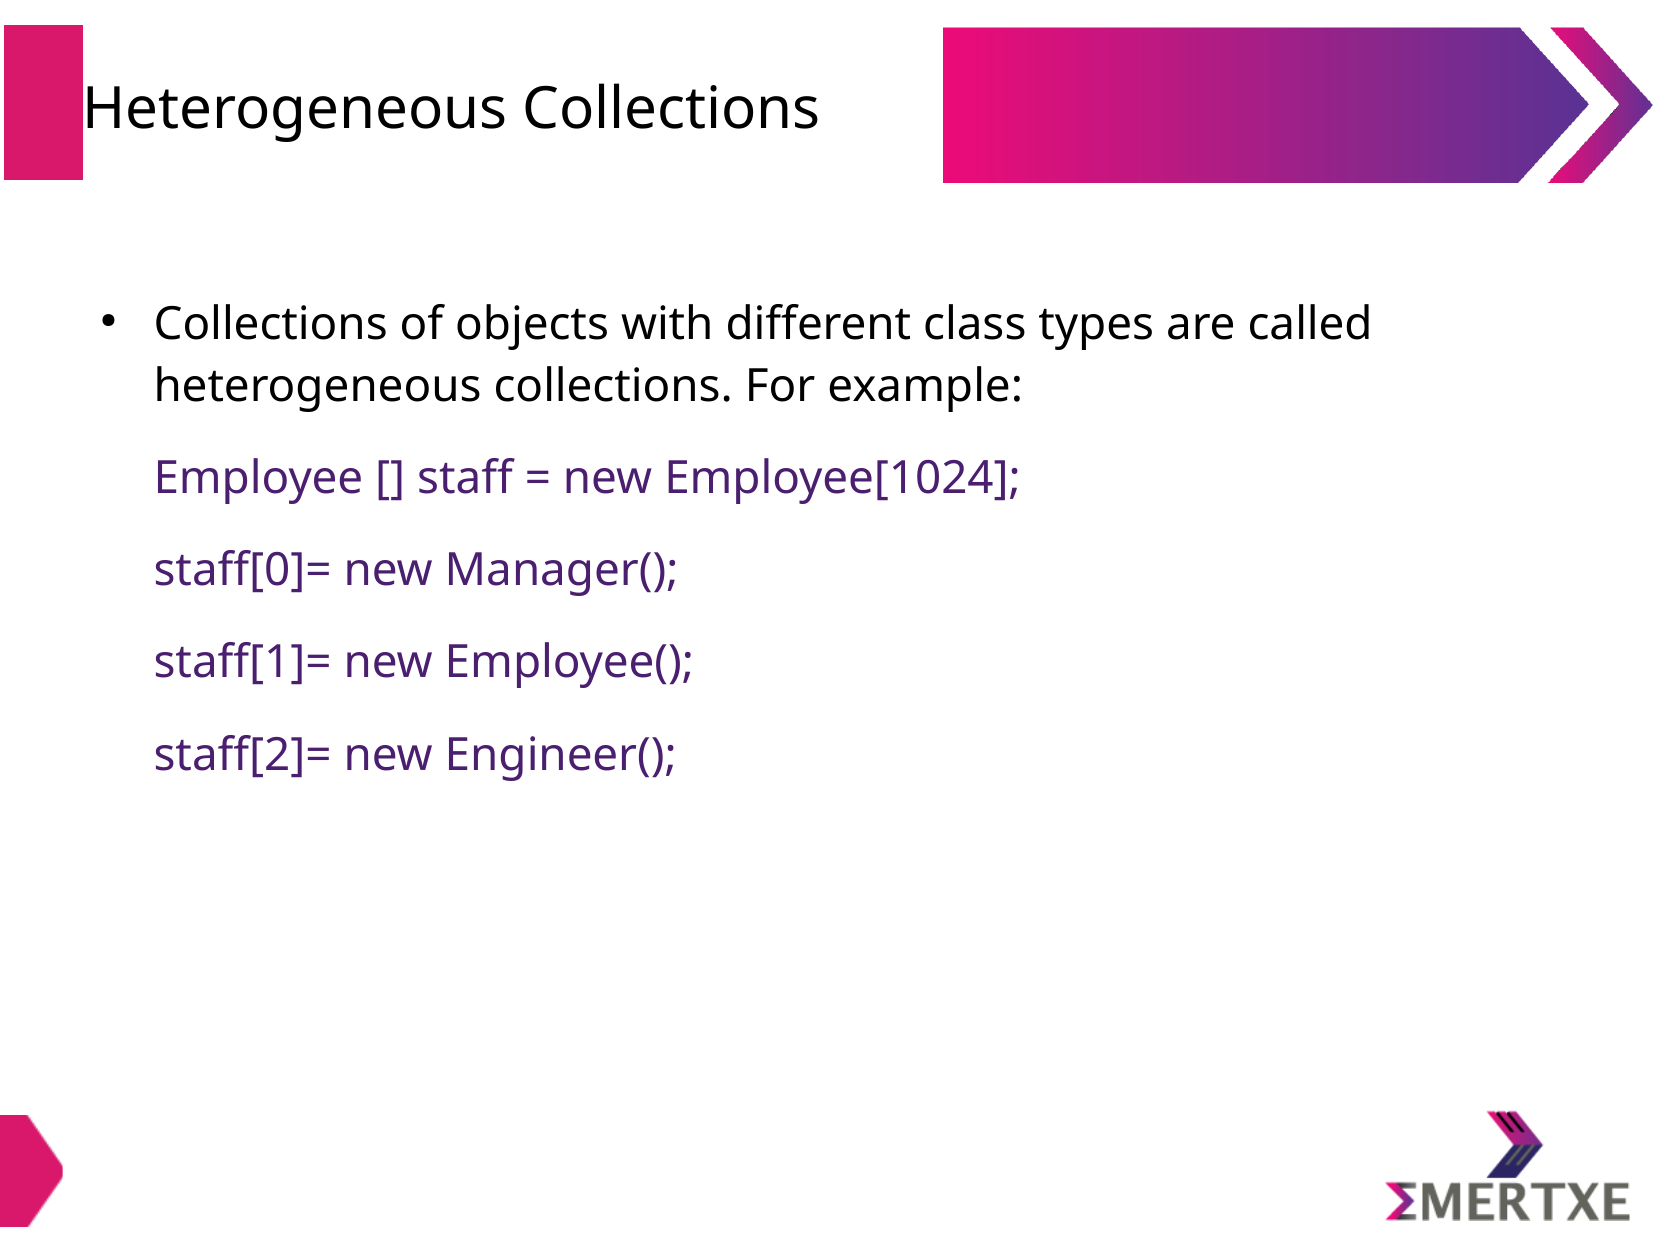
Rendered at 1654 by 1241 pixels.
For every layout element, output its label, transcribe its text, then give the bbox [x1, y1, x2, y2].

title Heterogeneous Collections [82, 2, 1571, 210]
picture [1385, 1107, 1631, 1221]
picture [1571, 27, 1653, 183]
list Collections of objects with different class types are called heterogeneous collections. For example: Employee [] staff = new Employee[1024]; staff[0]= new Manager(); staff[1]= new Employee(); staff[2]= new Engineer(); [82, 290, 1571, 1010]
